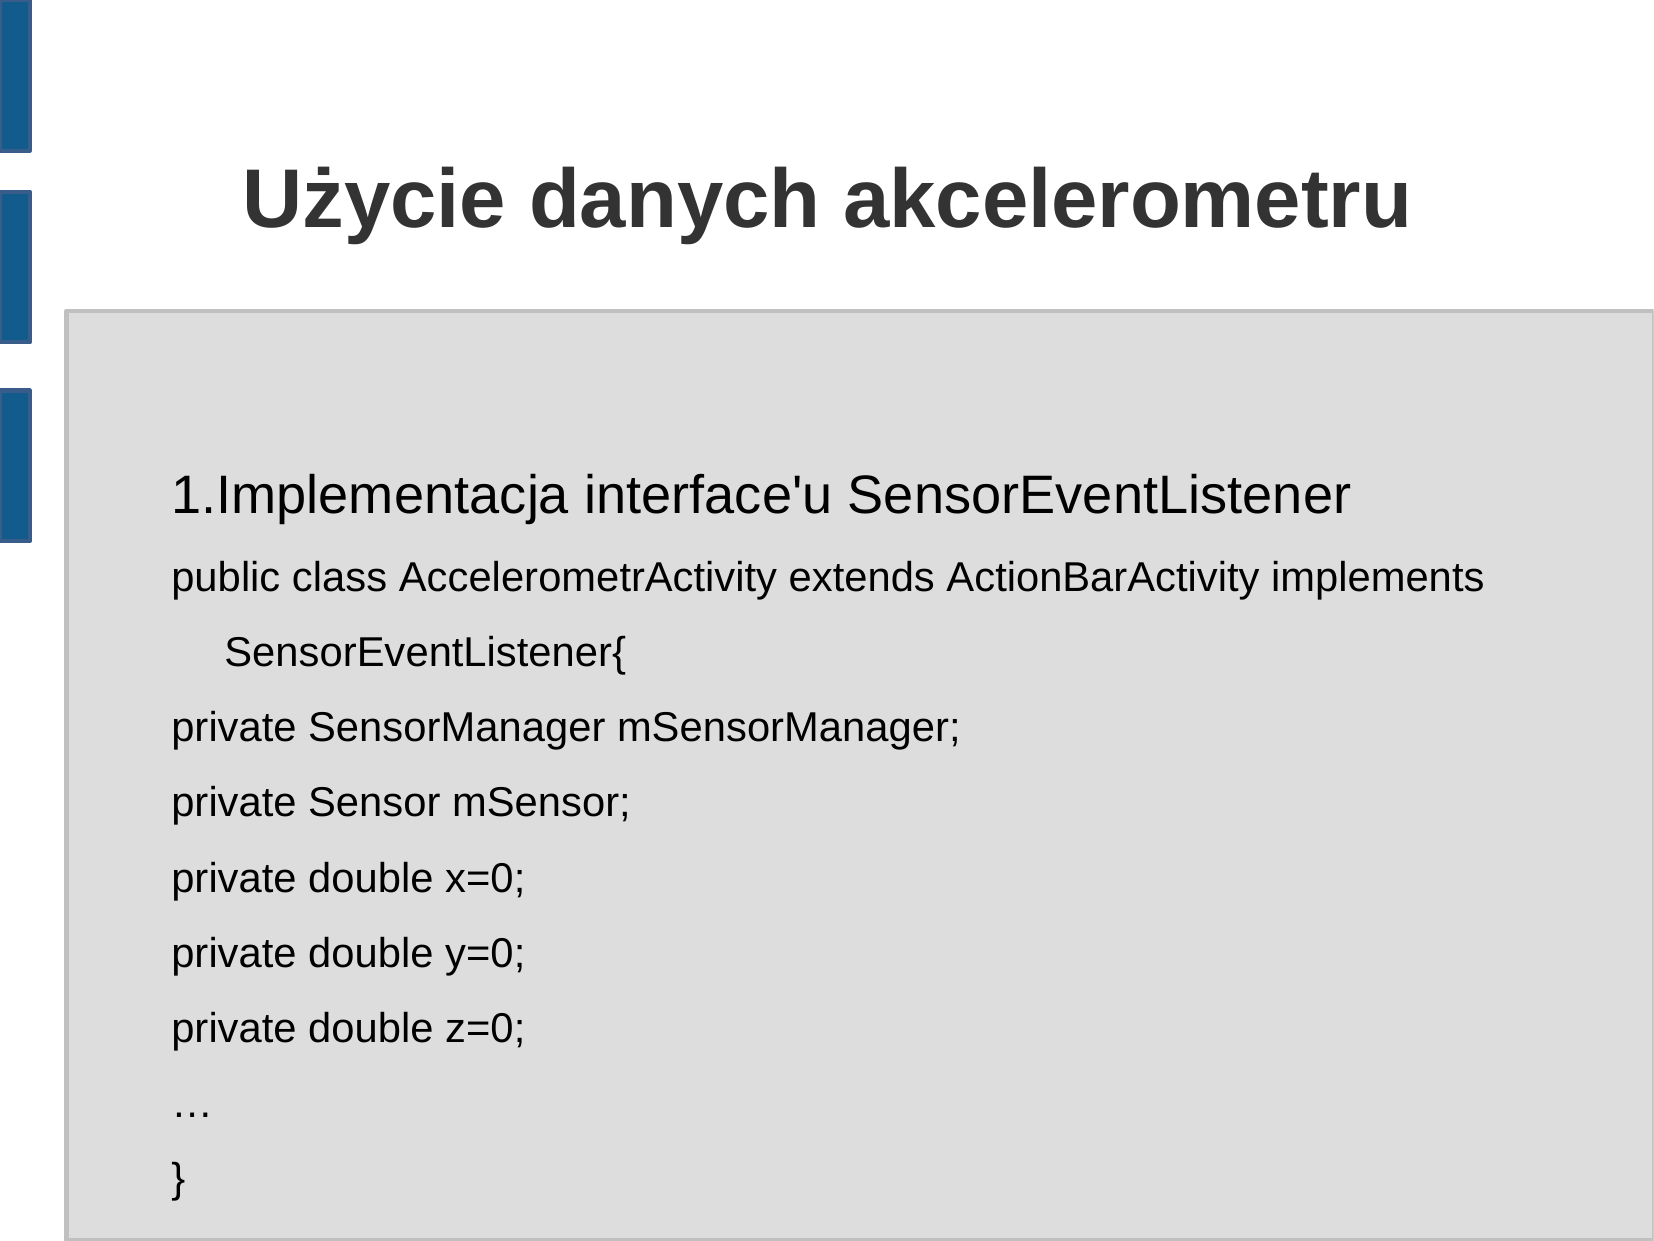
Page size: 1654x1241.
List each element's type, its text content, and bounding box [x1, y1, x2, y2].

title Użycie danych akcelerometru [121, 91, 1534, 299]
list 1.Implementacja interface'u SensorEventListener public class AccelerometrActivity extends ActionBarActivity implements SensorEventListener{ private SensorManager mSensorManager; private Sensor mSensor; private double x=0; private double y=0; private double z=0; … } [82, 389, 1654, 1241]
